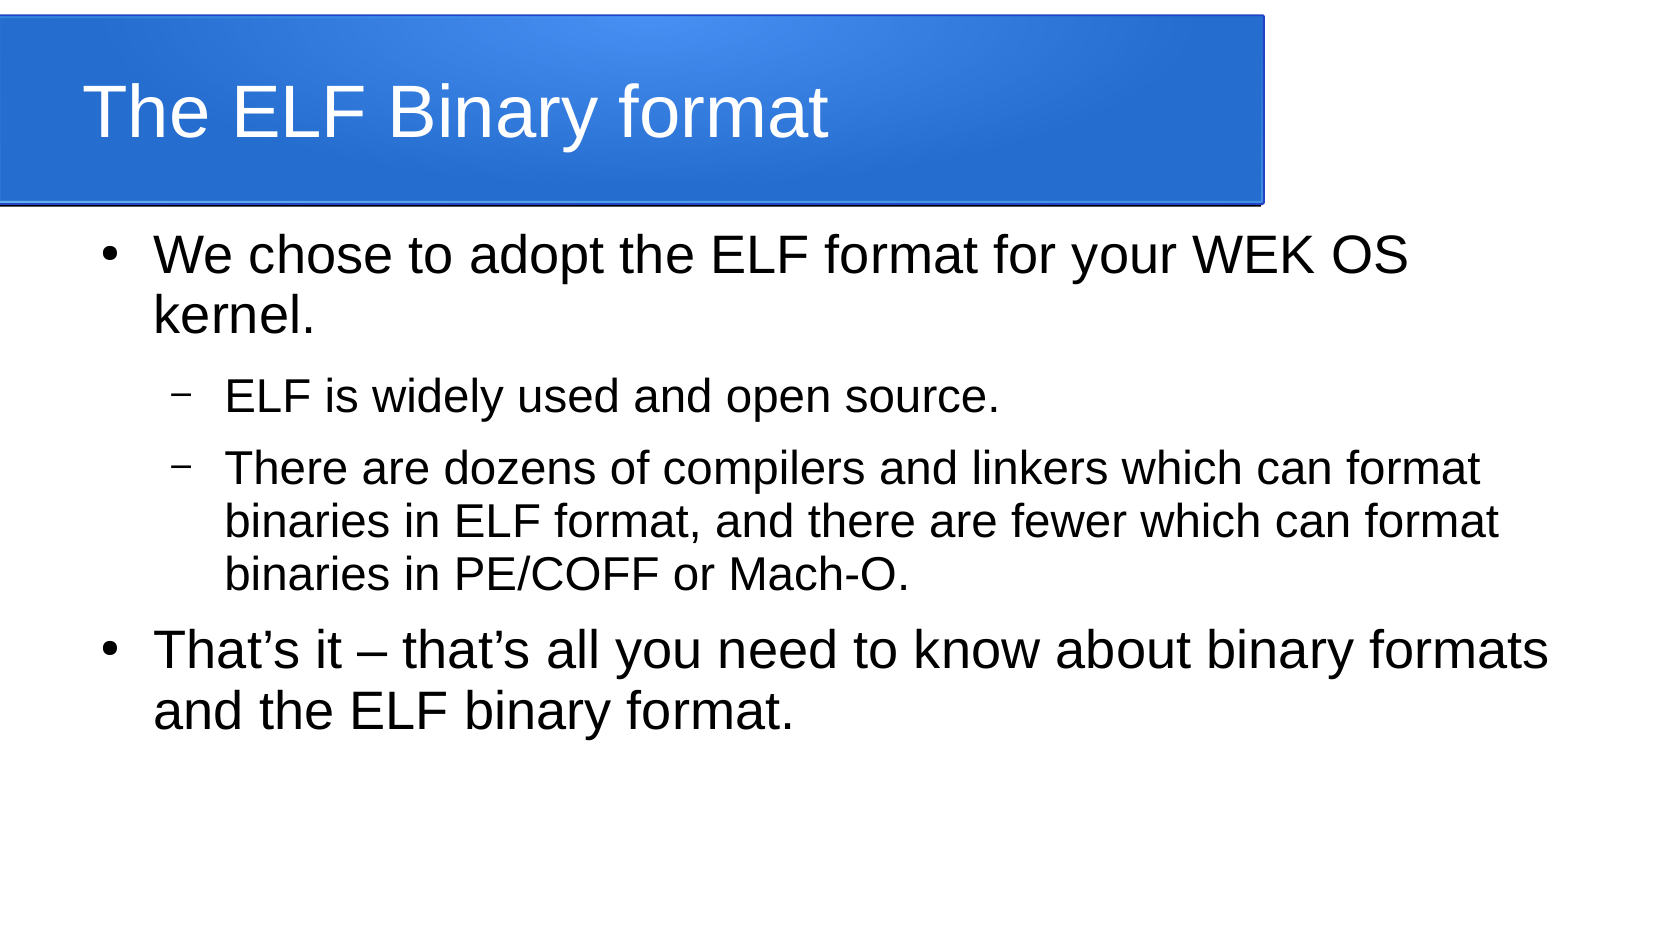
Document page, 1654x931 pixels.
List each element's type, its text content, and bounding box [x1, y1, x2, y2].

list We chose to adopt the ELF format for your WEK OS kernel. ELF is widely used and open source. There are dozens of compilers and linkers which can format binaries in ELF format, and there are fewer which can format binaries in PE/COFF or Mach-O. That’s it – that’s all you need to know about binary formats and the ELF binary format. [82, 224, 1571, 764]
title The ELF Binary format [82, 35, 1235, 189]
